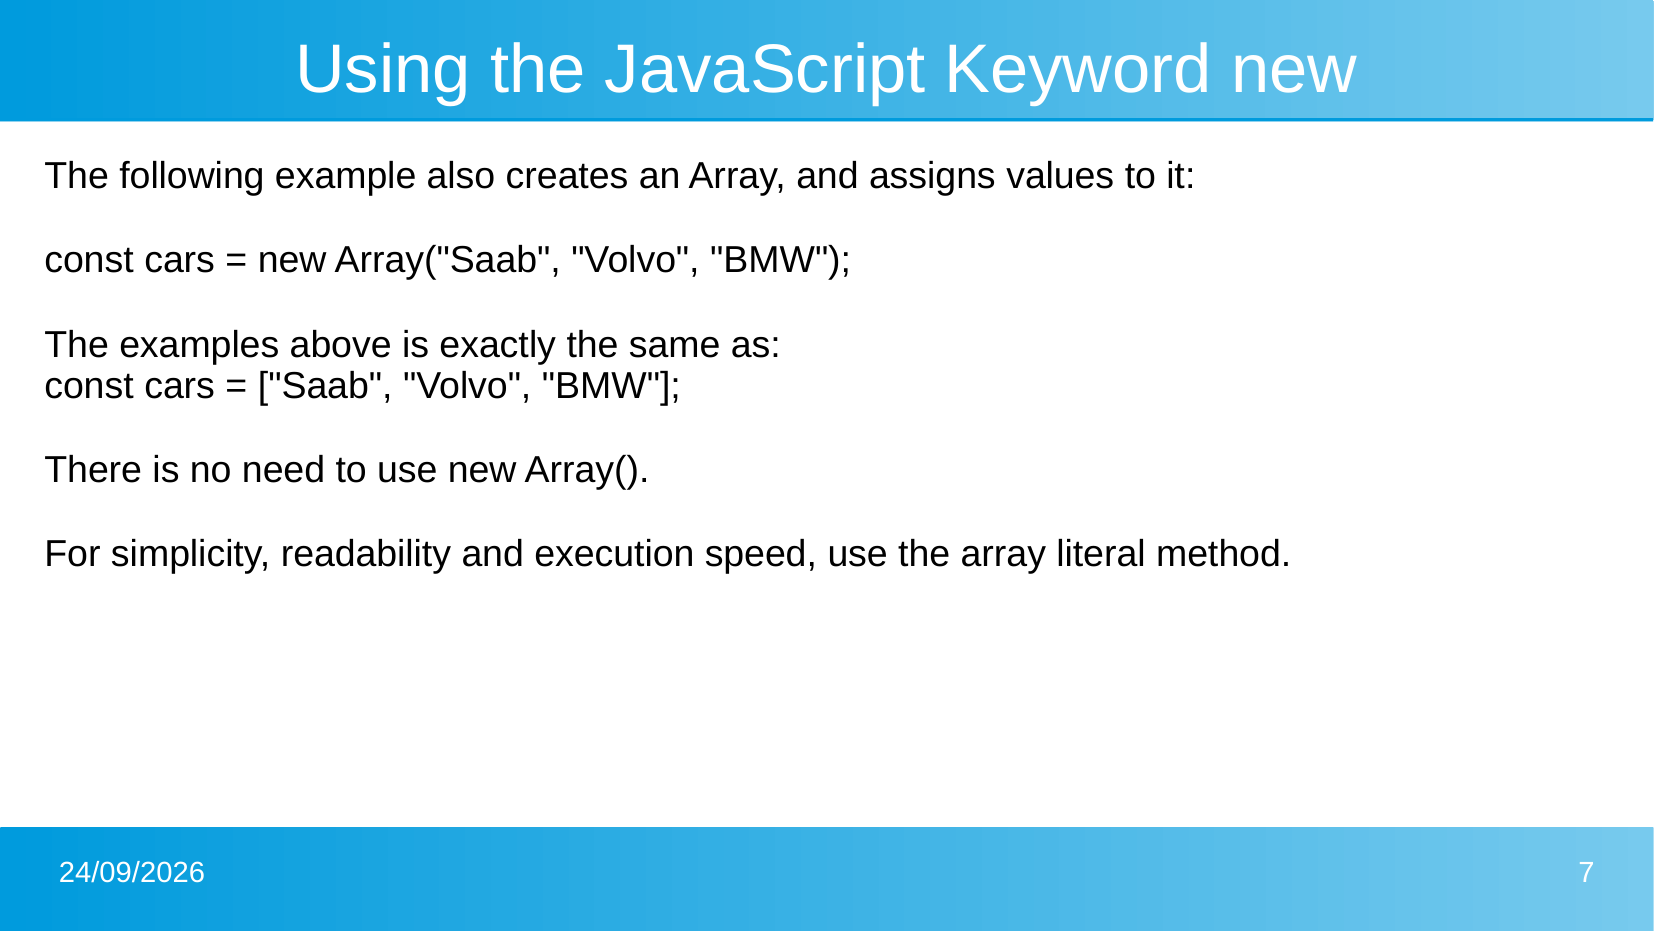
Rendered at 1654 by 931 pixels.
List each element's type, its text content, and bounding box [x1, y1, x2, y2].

text_box The following example also creates an Array, and assigns values to it: const cars = new Array("Saab", "Volvo", "BMW"); The examples above is exactly the same as: const cars = ["Saab", "Volvo", "BMW"]; There is no need to use new Array(). For simplicity, readability and execution speed, use the array literal method. [29, 147, 1595, 625]
title Using the JavaScript Keyword new [59, 29, 1595, 108]
